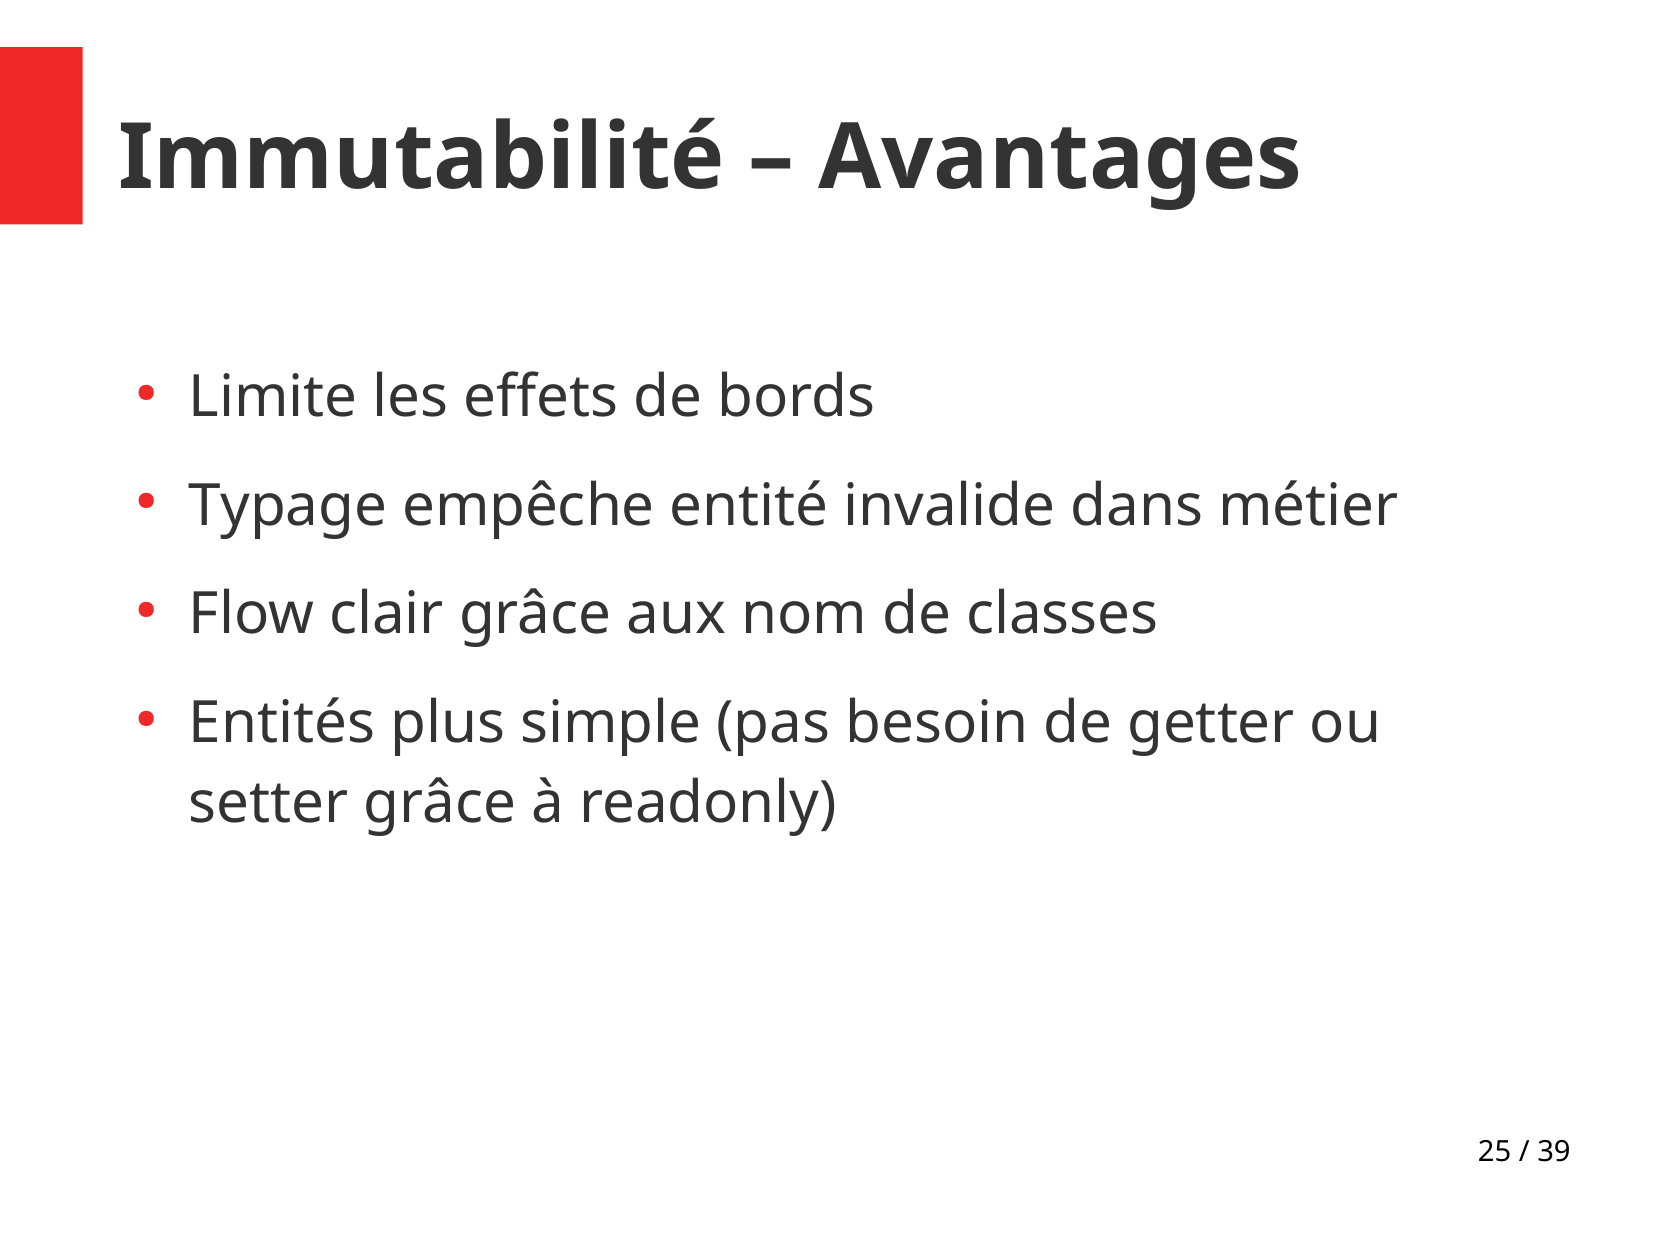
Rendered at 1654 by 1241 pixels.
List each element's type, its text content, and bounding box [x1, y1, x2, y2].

list Limite les effets de bords Typage empêche entité invalide dans métier Flow clair grâce aux nom de classes Entités plus simple (pas besoin de getter ou setter grâce à readonly) [118, 354, 1536, 1074]
title Immutabilité – Avantages [118, 49, 1571, 257]
